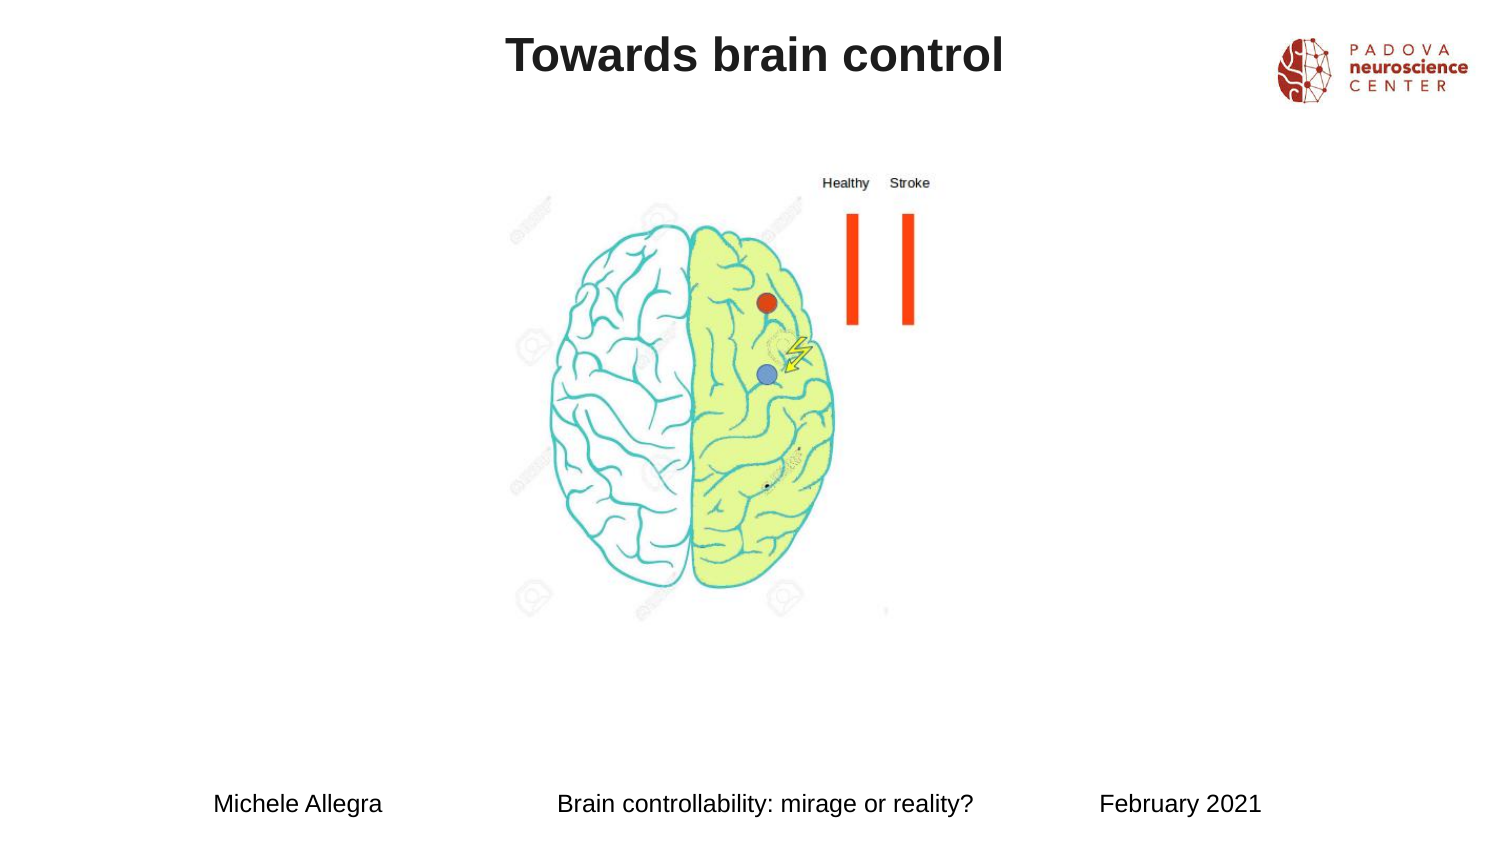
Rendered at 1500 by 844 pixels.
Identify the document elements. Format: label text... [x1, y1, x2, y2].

picture [1268, 10, 1476, 123]
text_box Towards brain control [74, 30, 1436, 132]
text_box Michele Allegra Brain controllability: mirage or reality? February 2021 [64, 776, 1415, 828]
picture [423, 114, 1019, 710]
